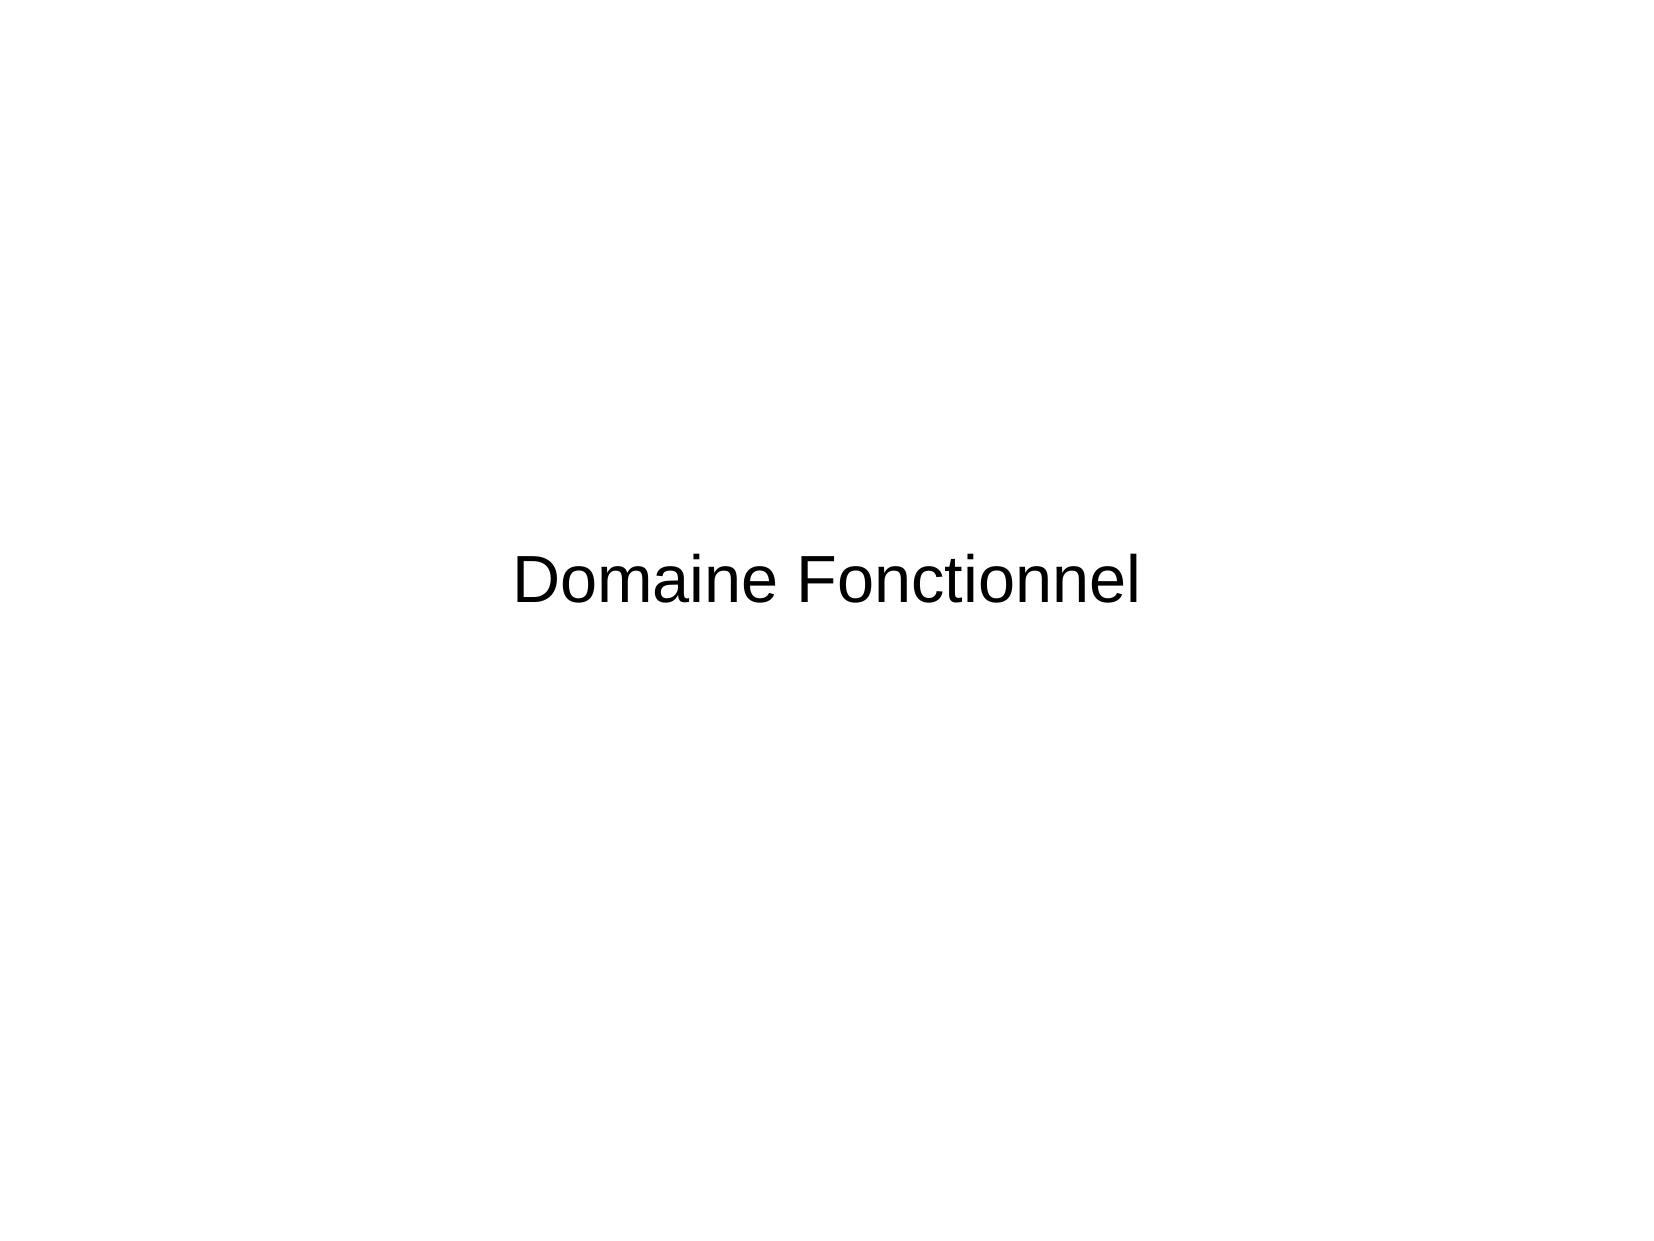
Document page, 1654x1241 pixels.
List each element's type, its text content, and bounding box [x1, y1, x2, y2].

subtitle Domaine Fonctionnel [82, 49, 1571, 1109]
